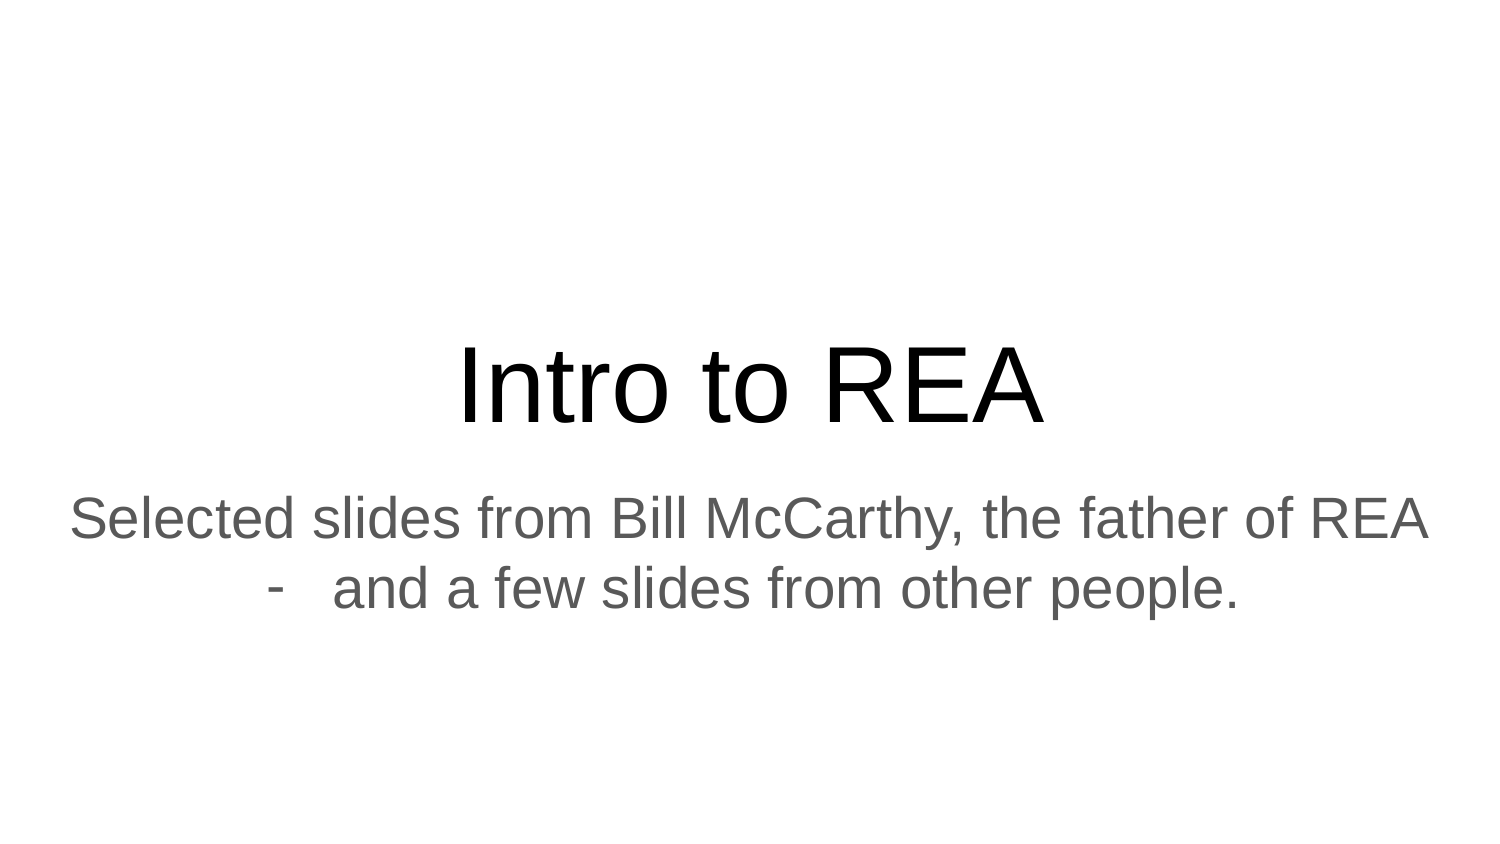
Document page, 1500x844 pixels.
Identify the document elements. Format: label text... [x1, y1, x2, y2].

subtitle Selected slides from Bill McCarthy, the father of REA and a few slides from other people. [51, 464, 1449, 595]
title Intro to REA [51, 122, 1449, 459]
